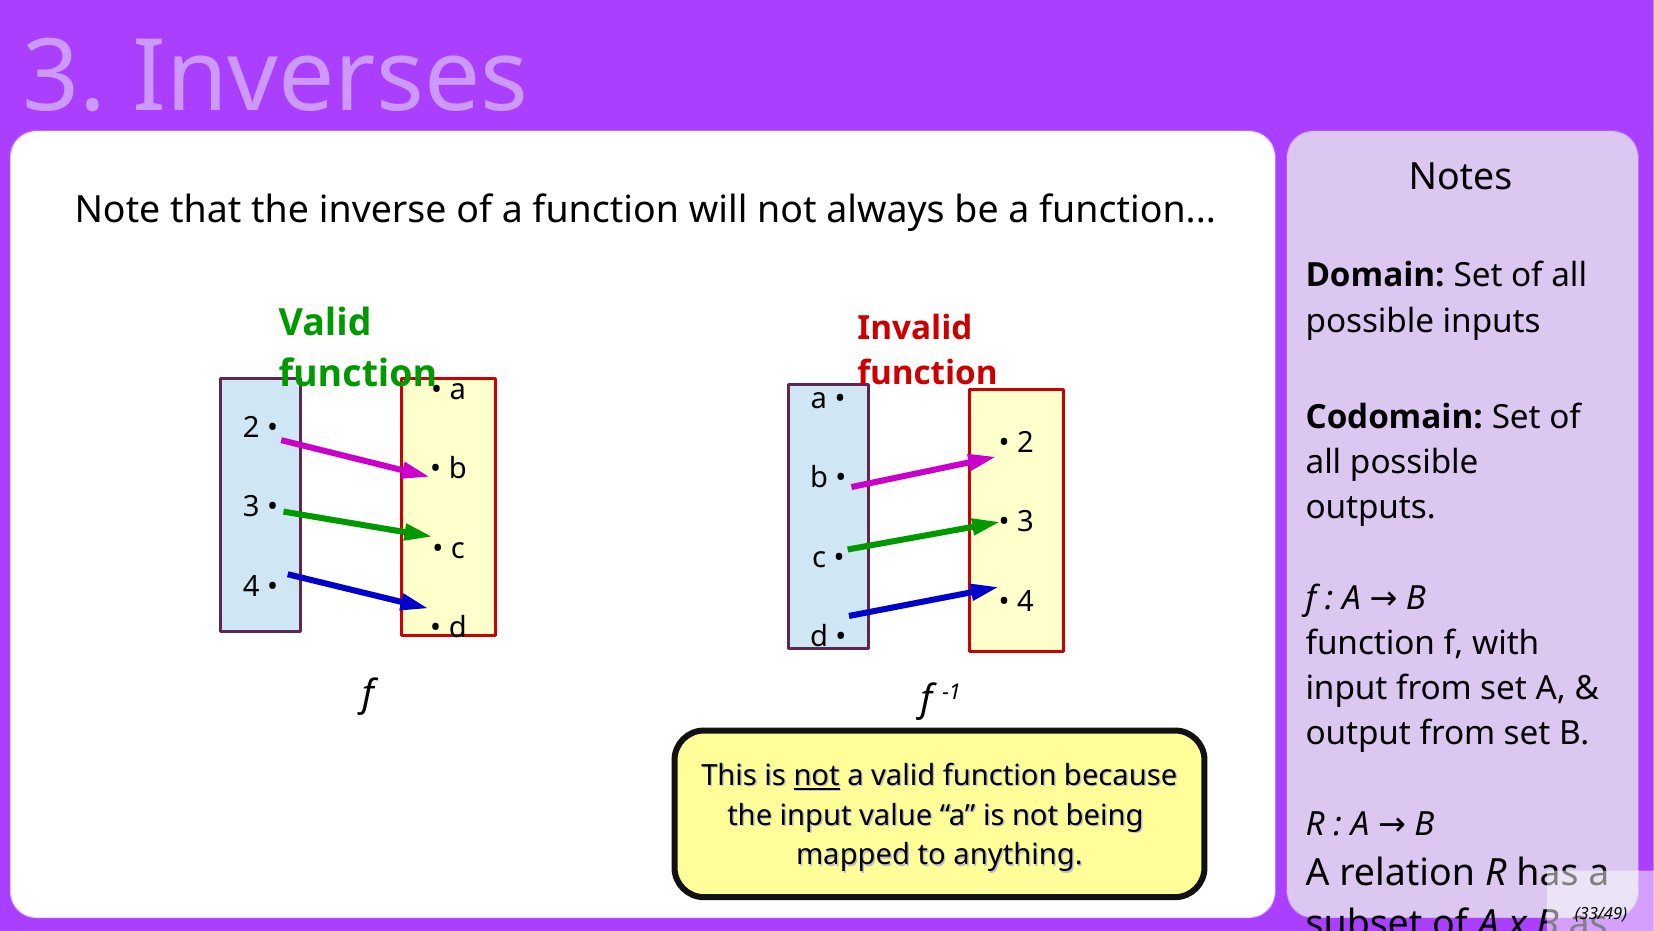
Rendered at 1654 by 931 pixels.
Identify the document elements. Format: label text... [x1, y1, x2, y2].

text_box This is not a valid function because the input value “a” is not being mapped to anything. [674, 730, 1205, 898]
text_box • a • b • c • d [401, 378, 496, 636]
picture [1352, 918, 1364, 931]
picture [1437, 918, 1449, 931]
text_box Invalid function [787, 320, 1068, 378]
text_box a • b • c • d • [788, 384, 869, 649]
picture [1485, 913, 1492, 925]
text_box Notes Domain: Set of all possible inputs Codomain: Set of all possible outputs. f : A → B function f, with input from set A, & output from set B. R : A → B A relation R has a subset of A x B as its rule. [1290, 141, 1631, 819]
picture [1393, 918, 1403, 924]
text_box f -1 [795, 668, 1086, 726]
text_box (<number>/49) [1546, 877, 1654, 931]
text_box • 2 • 3 • 4 [969, 389, 1064, 652]
title 3. Inverses [22, 13, 1511, 130]
text_box f [222, 663, 514, 721]
picture [0, 0, 1654, 931]
text_box Valid function [217, 318, 499, 375]
text_box 2 • 3 • 4 • [220, 378, 301, 632]
text_box Note that the inverse of a function will not always be a function... [74, 182, 1234, 236]
